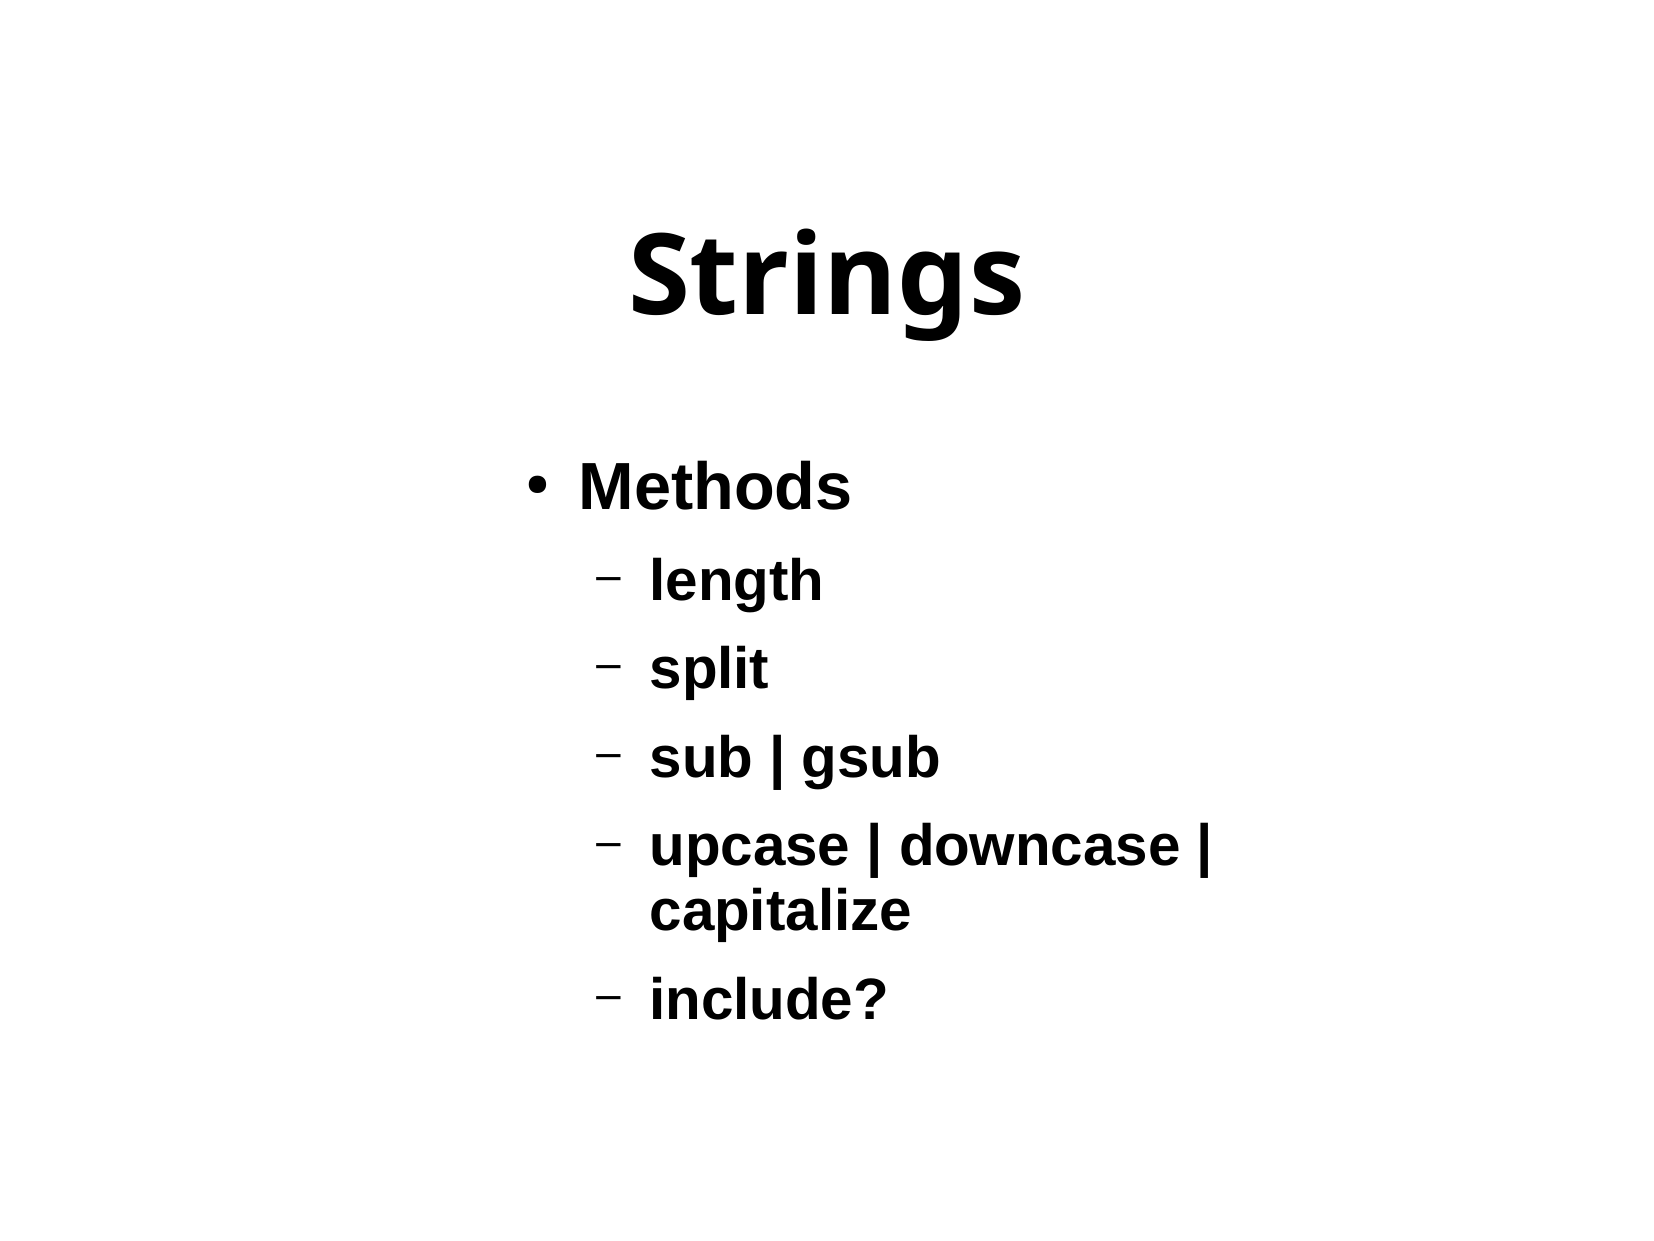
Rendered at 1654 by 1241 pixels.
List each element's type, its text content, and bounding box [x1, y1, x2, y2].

title Strings [82, 167, 1571, 375]
list Methods length split sub | gsub upcase | downcase | capitalize include? [507, 448, 1406, 1169]
